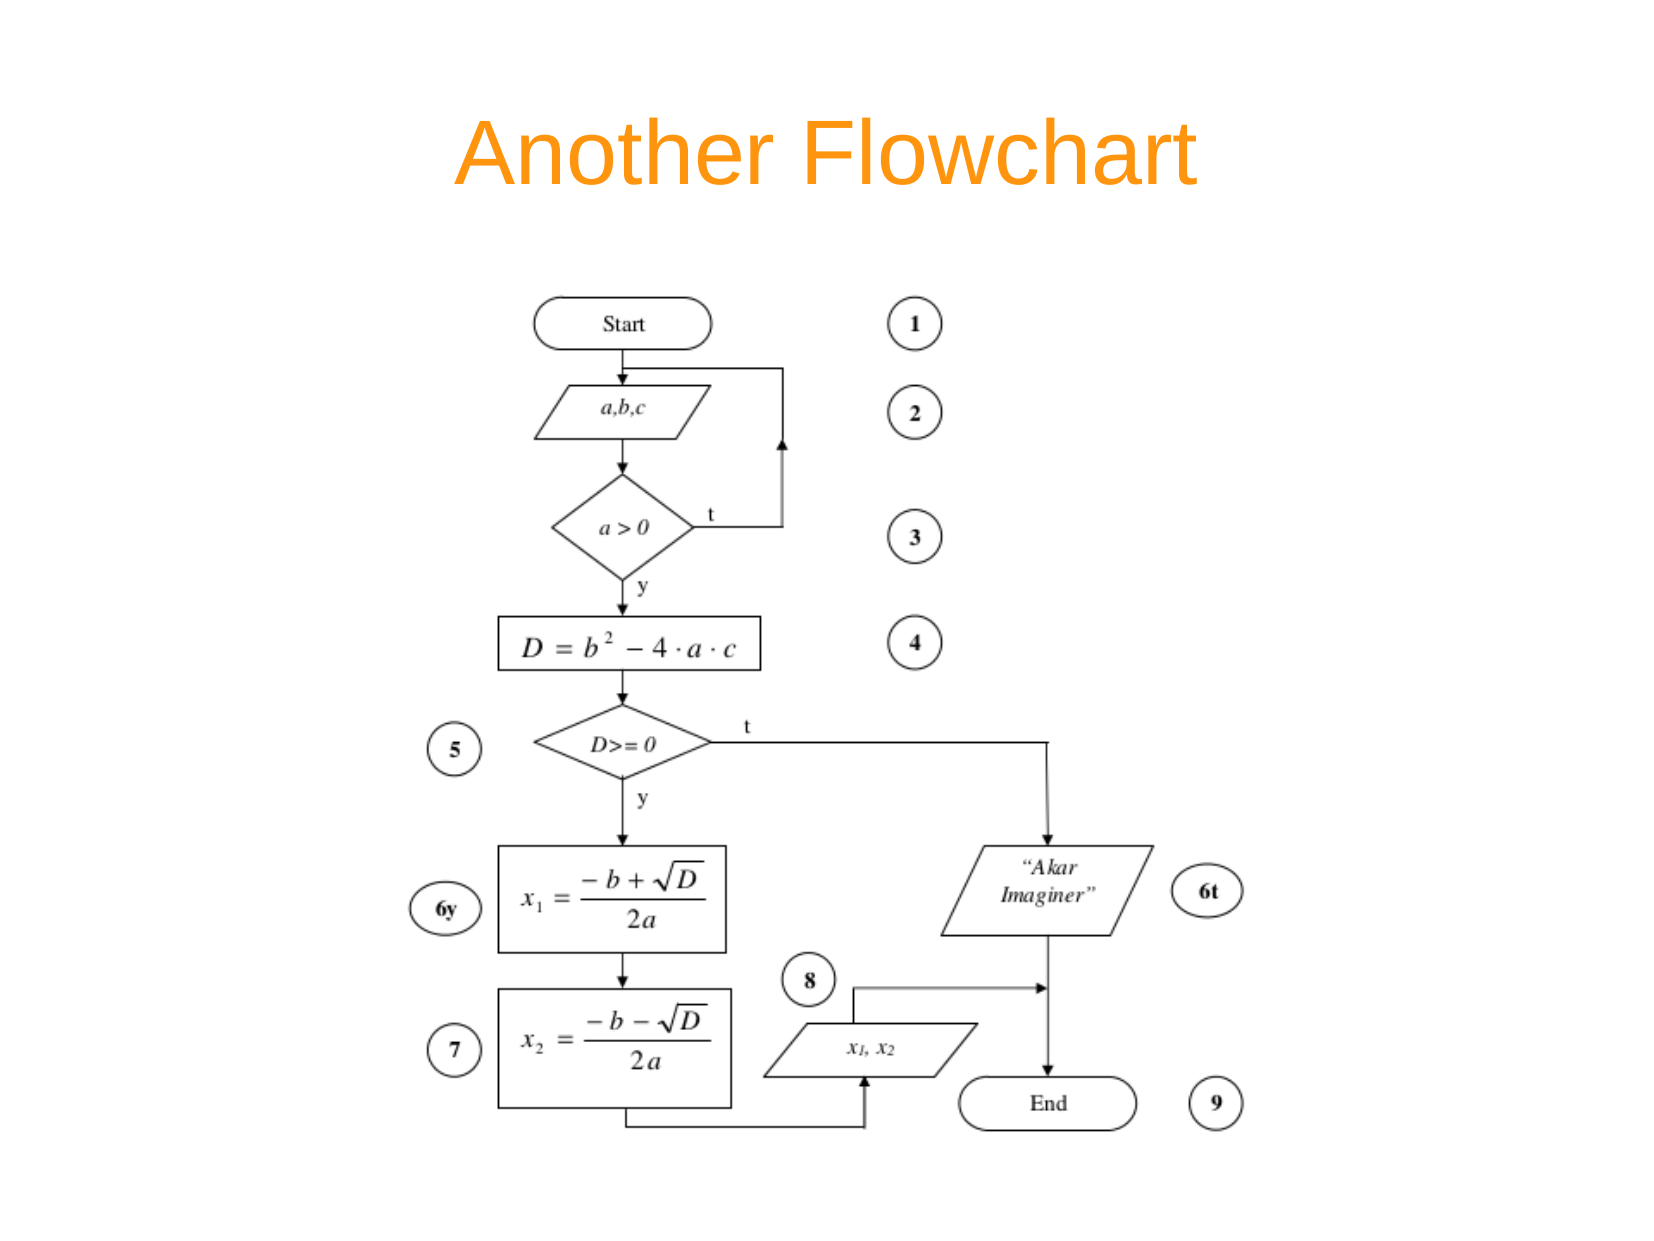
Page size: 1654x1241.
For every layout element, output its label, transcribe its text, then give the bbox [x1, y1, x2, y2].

picture [286, 273, 1339, 1142]
title Another Flowchart [82, 49, 1571, 257]
